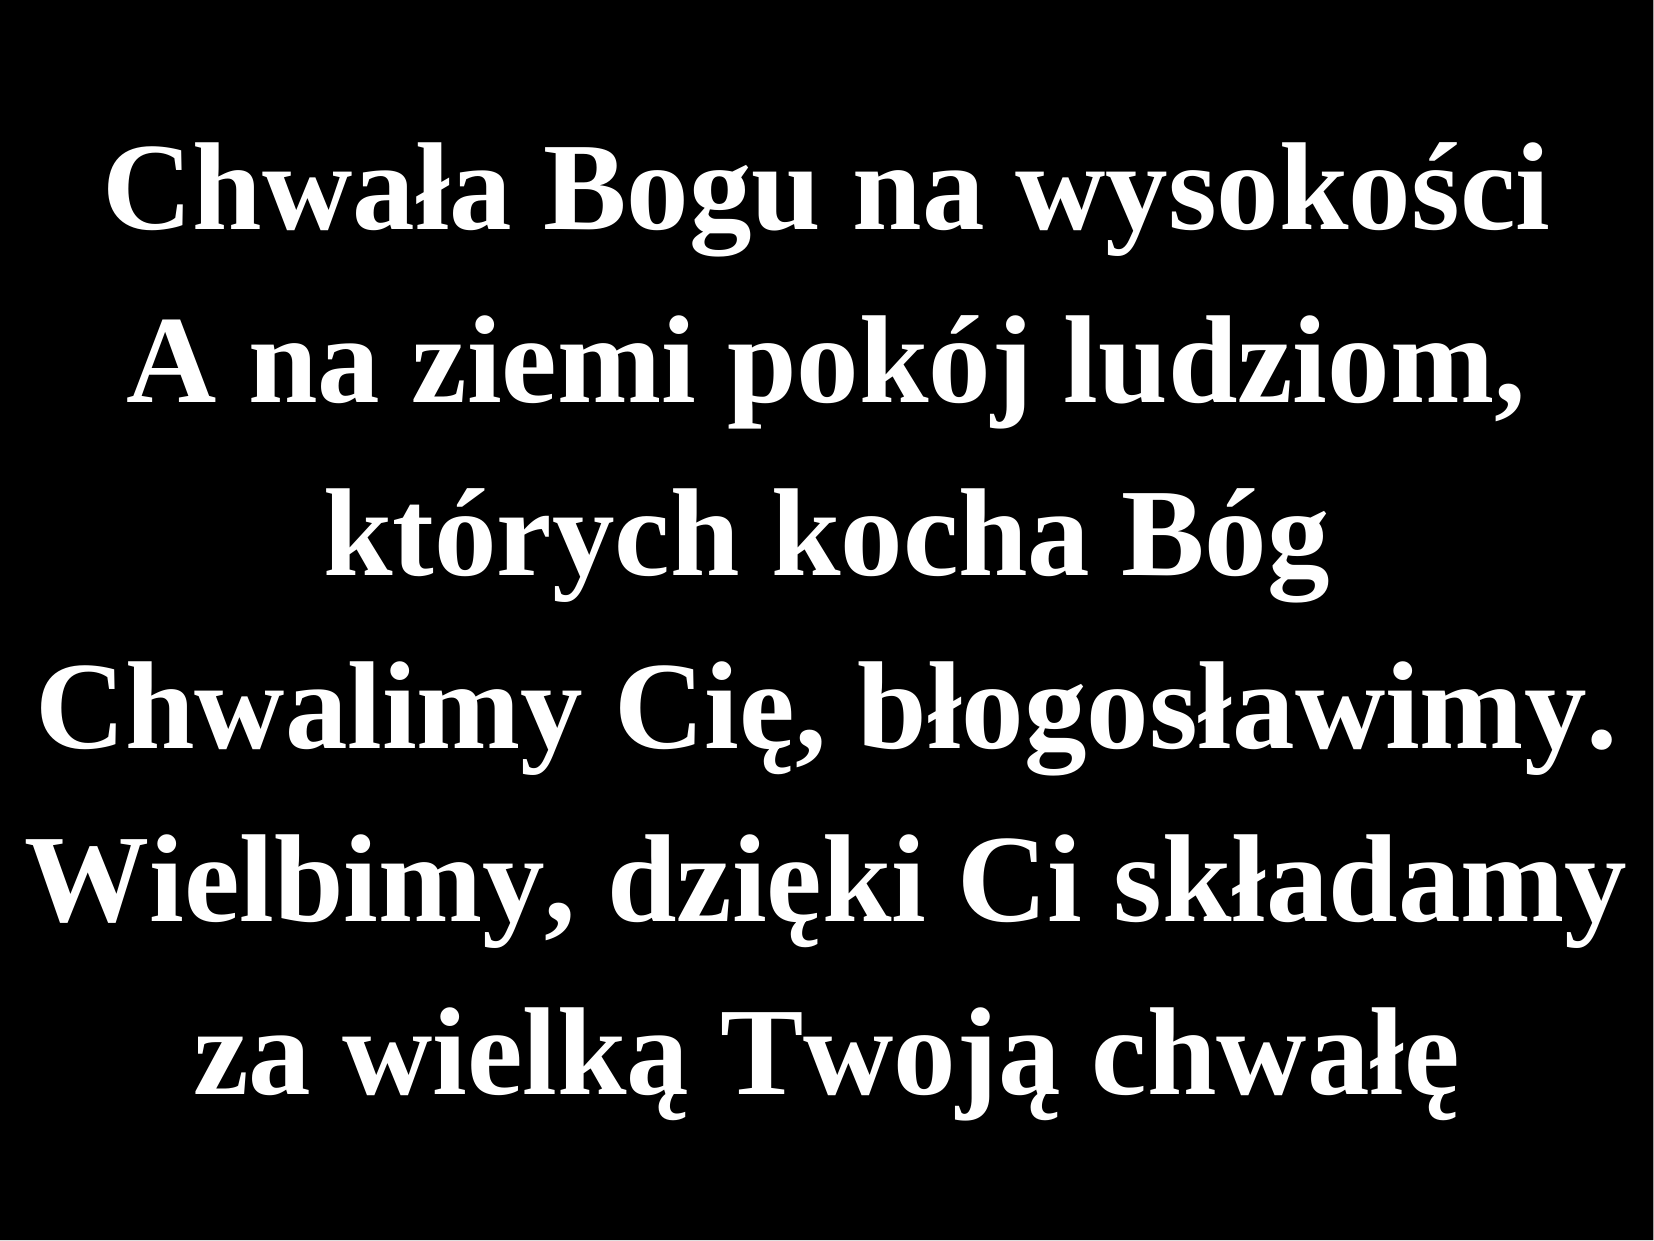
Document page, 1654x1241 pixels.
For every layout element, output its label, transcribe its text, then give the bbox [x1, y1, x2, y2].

title Chwała Bogu na wysokości ppp A na ziemi pokój ludziom, ppp których kocha Bóg ppp Chwalimy Cię, błogosławimy. ppp Wielbimy, dzięki Ci składamy ppp za wielką Twoją chwałę [0, 0, 1654, 1241]
